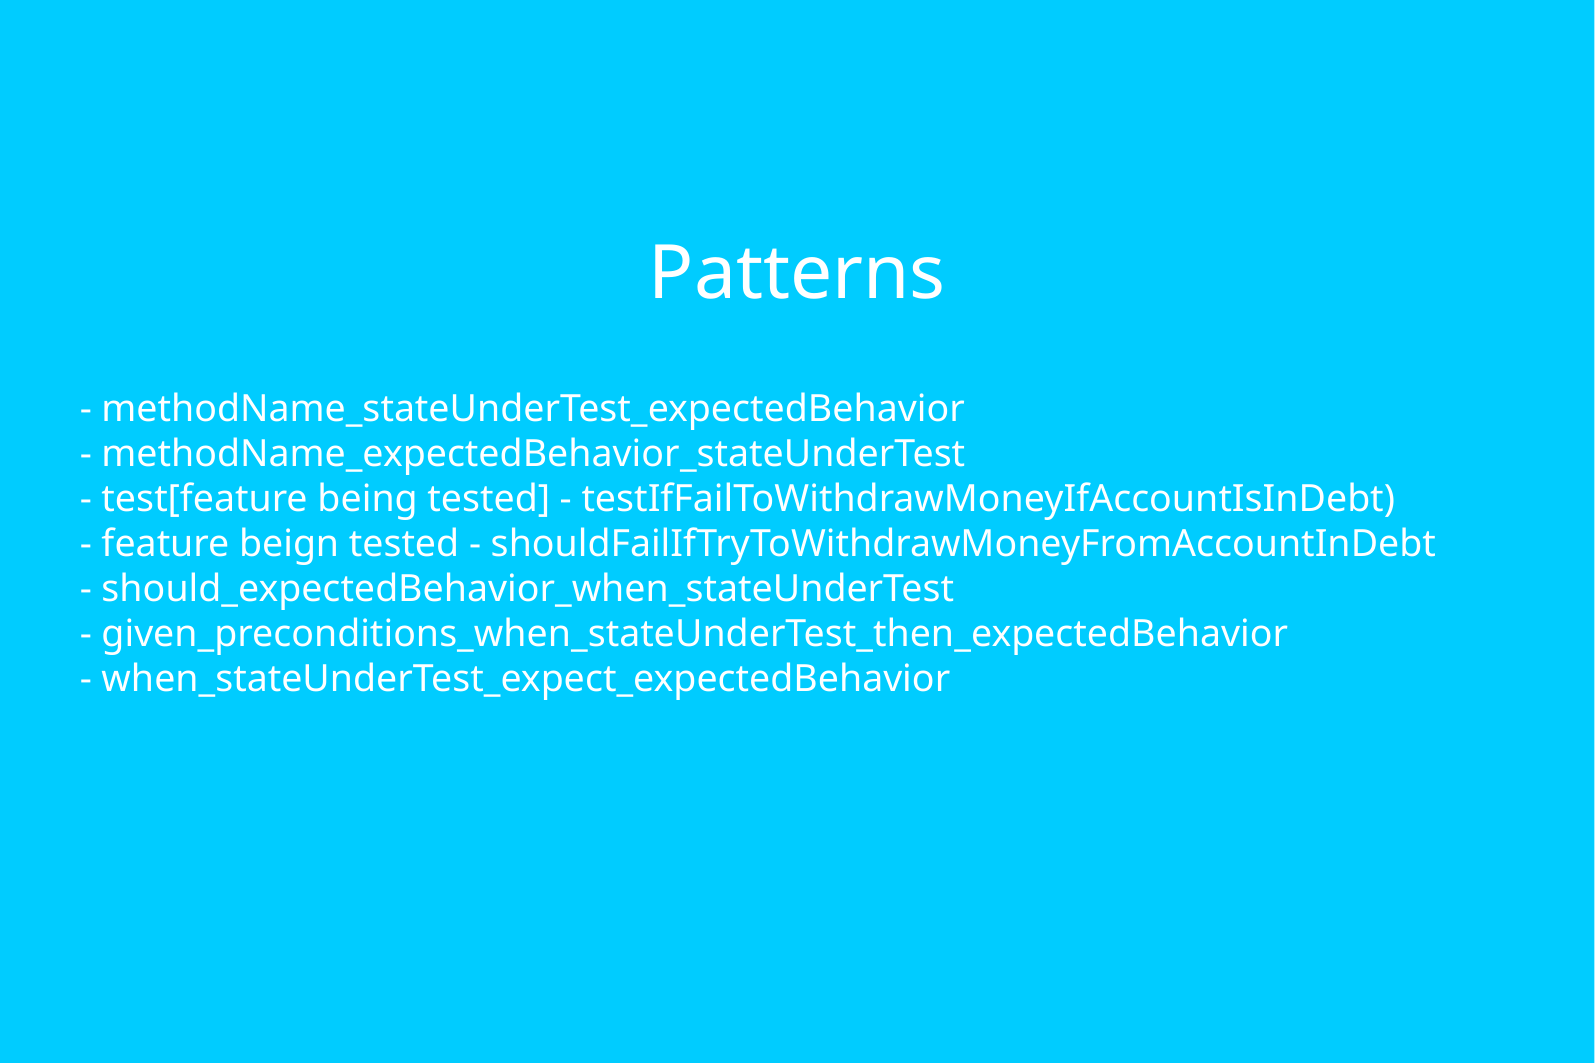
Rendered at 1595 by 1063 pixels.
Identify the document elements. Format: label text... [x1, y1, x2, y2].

text_box Patterns - methodName_stateUnderTest_expectedBehavior - methodName_expectedBehavior_stateUnderTest - test[feature being tested] - testIfFailToWithdrawMoneyIfAccountIsInDebt) - feature beign tested - shouldFailIfTryToWithdrawMoneyFromAccountInDebt - should_expectedBehavior_when_stateUnderTest - given_preconditions_when_stateUnderTest_then_expectedBehavior - when_stateUnderTest_expect_expectedBehavior [79, 42, 1515, 951]
